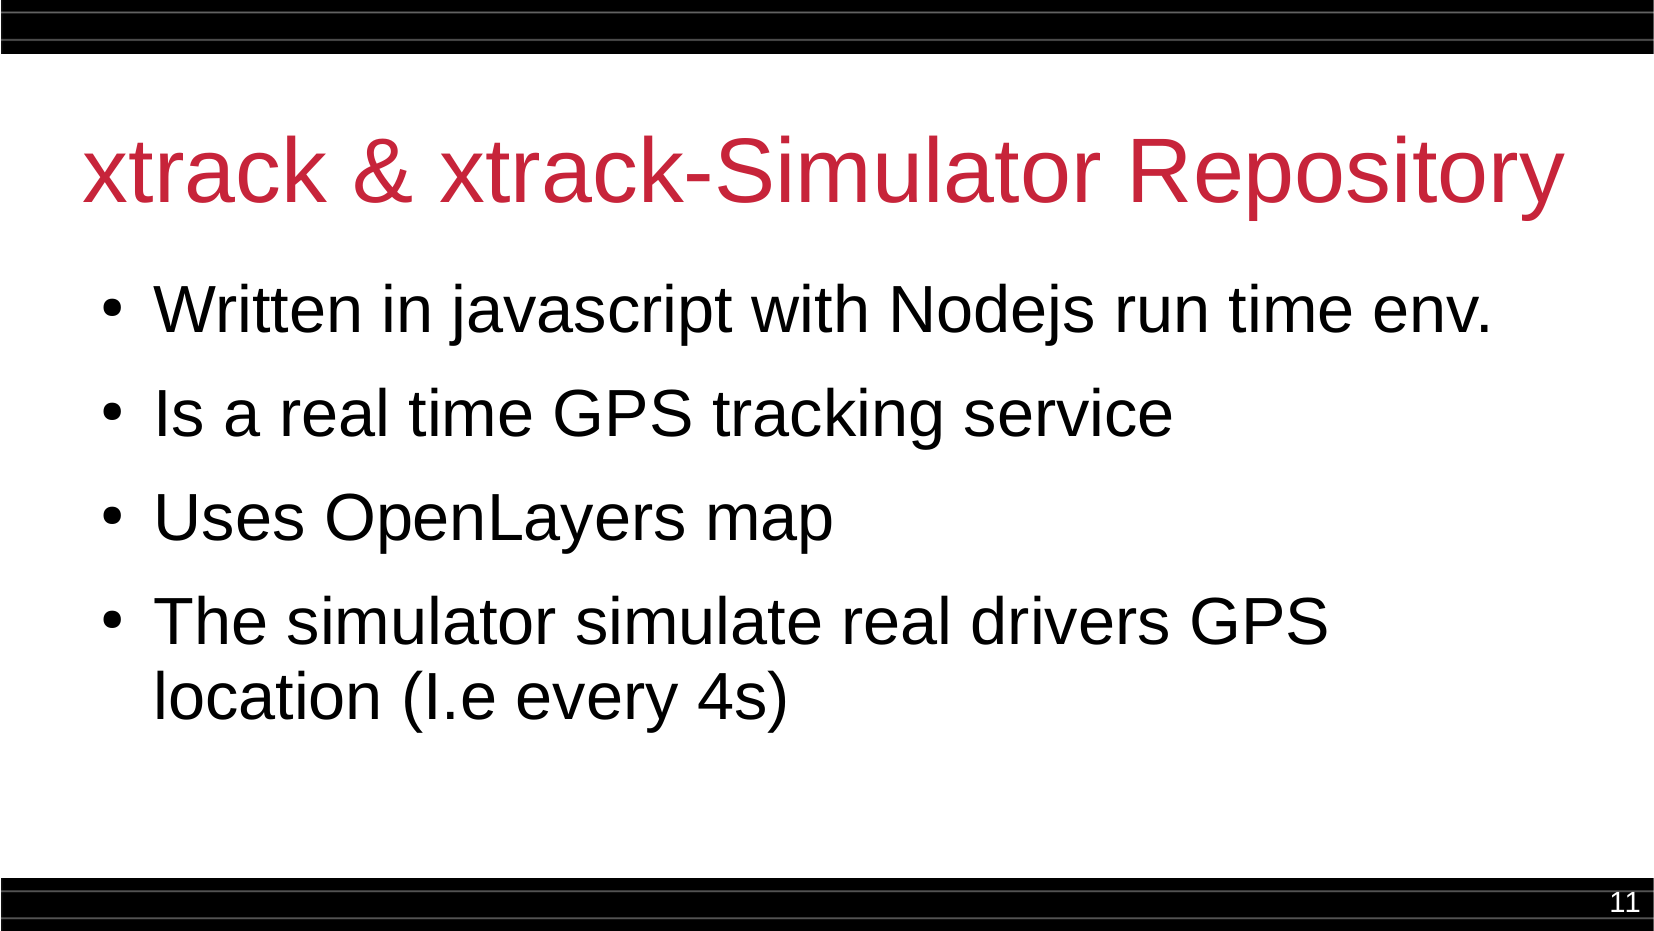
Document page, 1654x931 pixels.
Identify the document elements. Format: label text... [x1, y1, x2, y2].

title xtrack & xtrack-Simulator Repository [82, 92, 1571, 249]
picture [1, 0, 1654, 54]
picture [1, 878, 1654, 931]
list Written in javascript with Nodejs run time env. Is a real time GPS tracking service Uses OpenLayers map The simulator simulate real drivers GPS location (I.e every 4s) [82, 271, 1571, 758]
